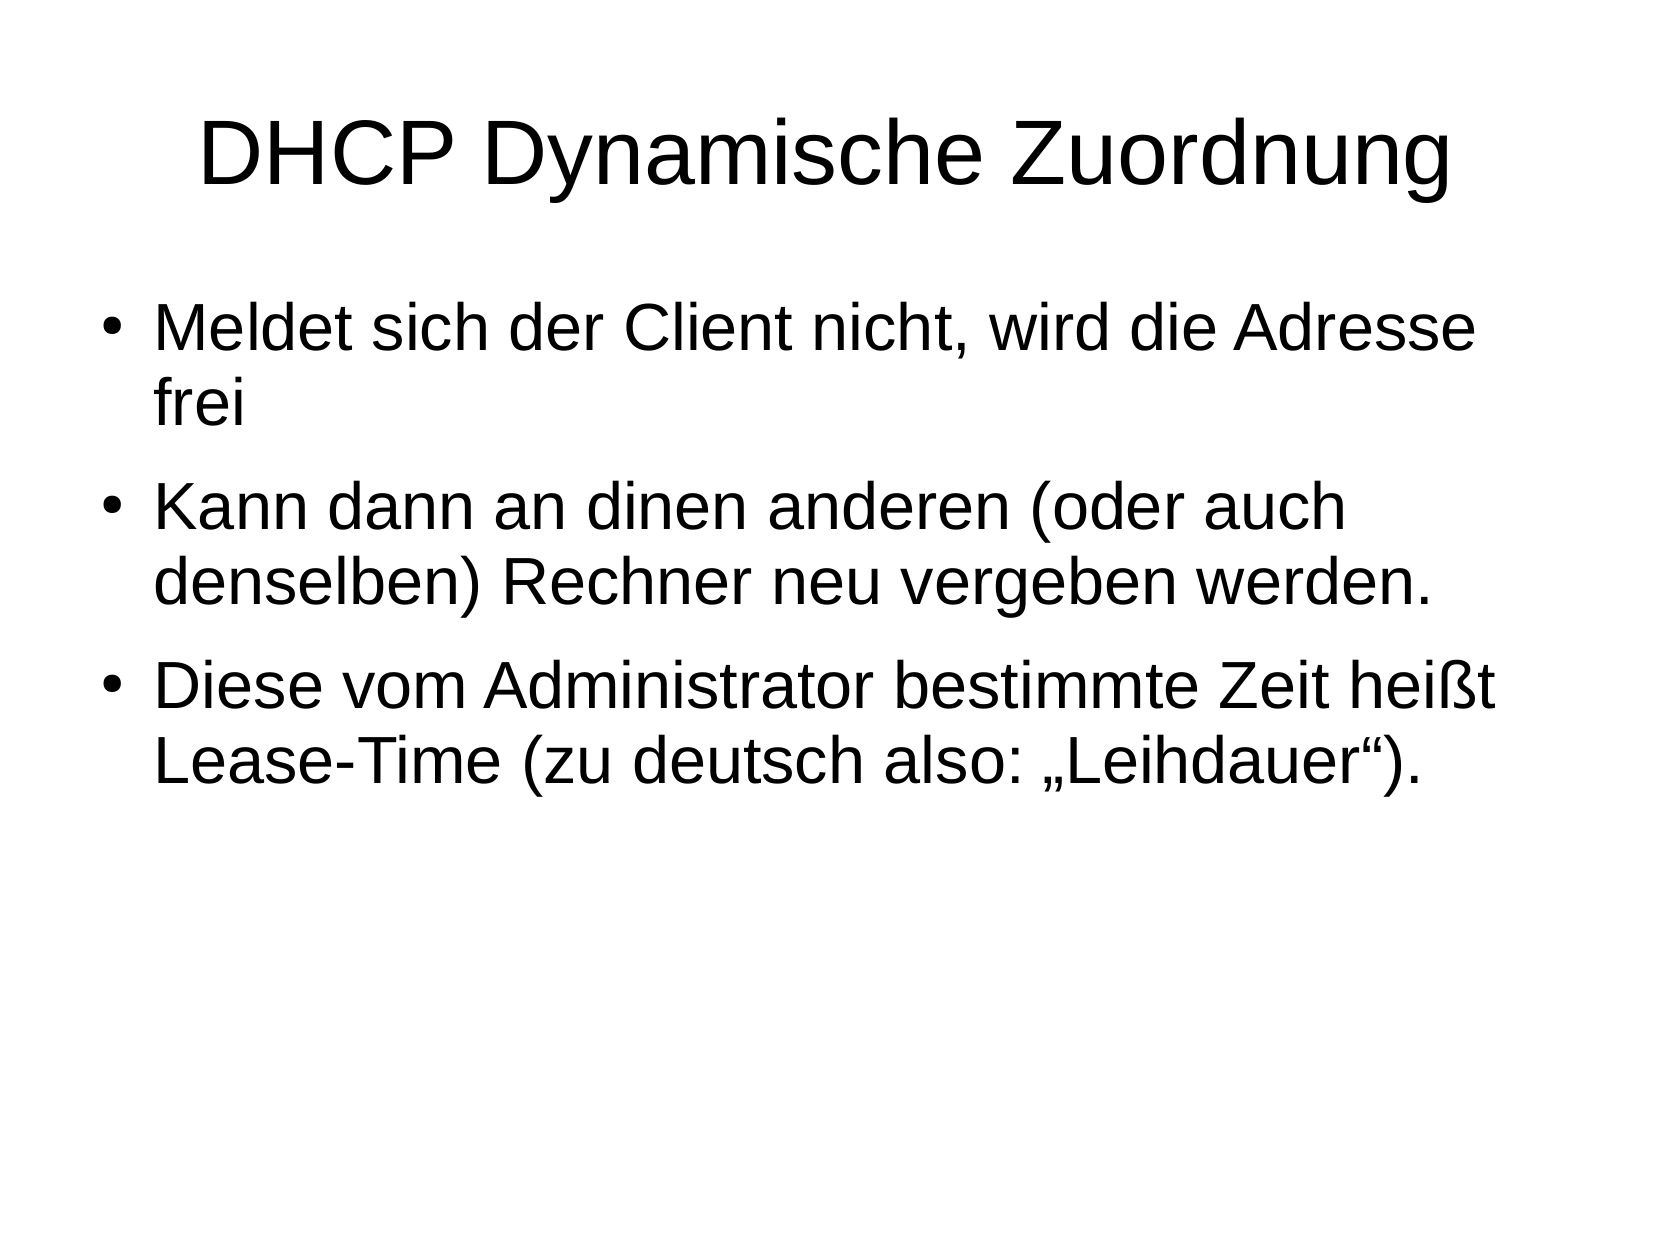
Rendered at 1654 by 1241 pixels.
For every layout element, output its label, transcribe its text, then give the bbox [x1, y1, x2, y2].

title DHCP Dynamische Zuordnung [82, 49, 1571, 257]
list Meldet sich der Client nicht, wird die Adresse frei Kann dann an dinen anderen (oder auch denselben) Rechner neu vergeben werden. Diese vom Administrator bestimmte Zeit heißt Lease-Time (zu deutsch also: „Leihdauer“). [82, 290, 1571, 1010]
